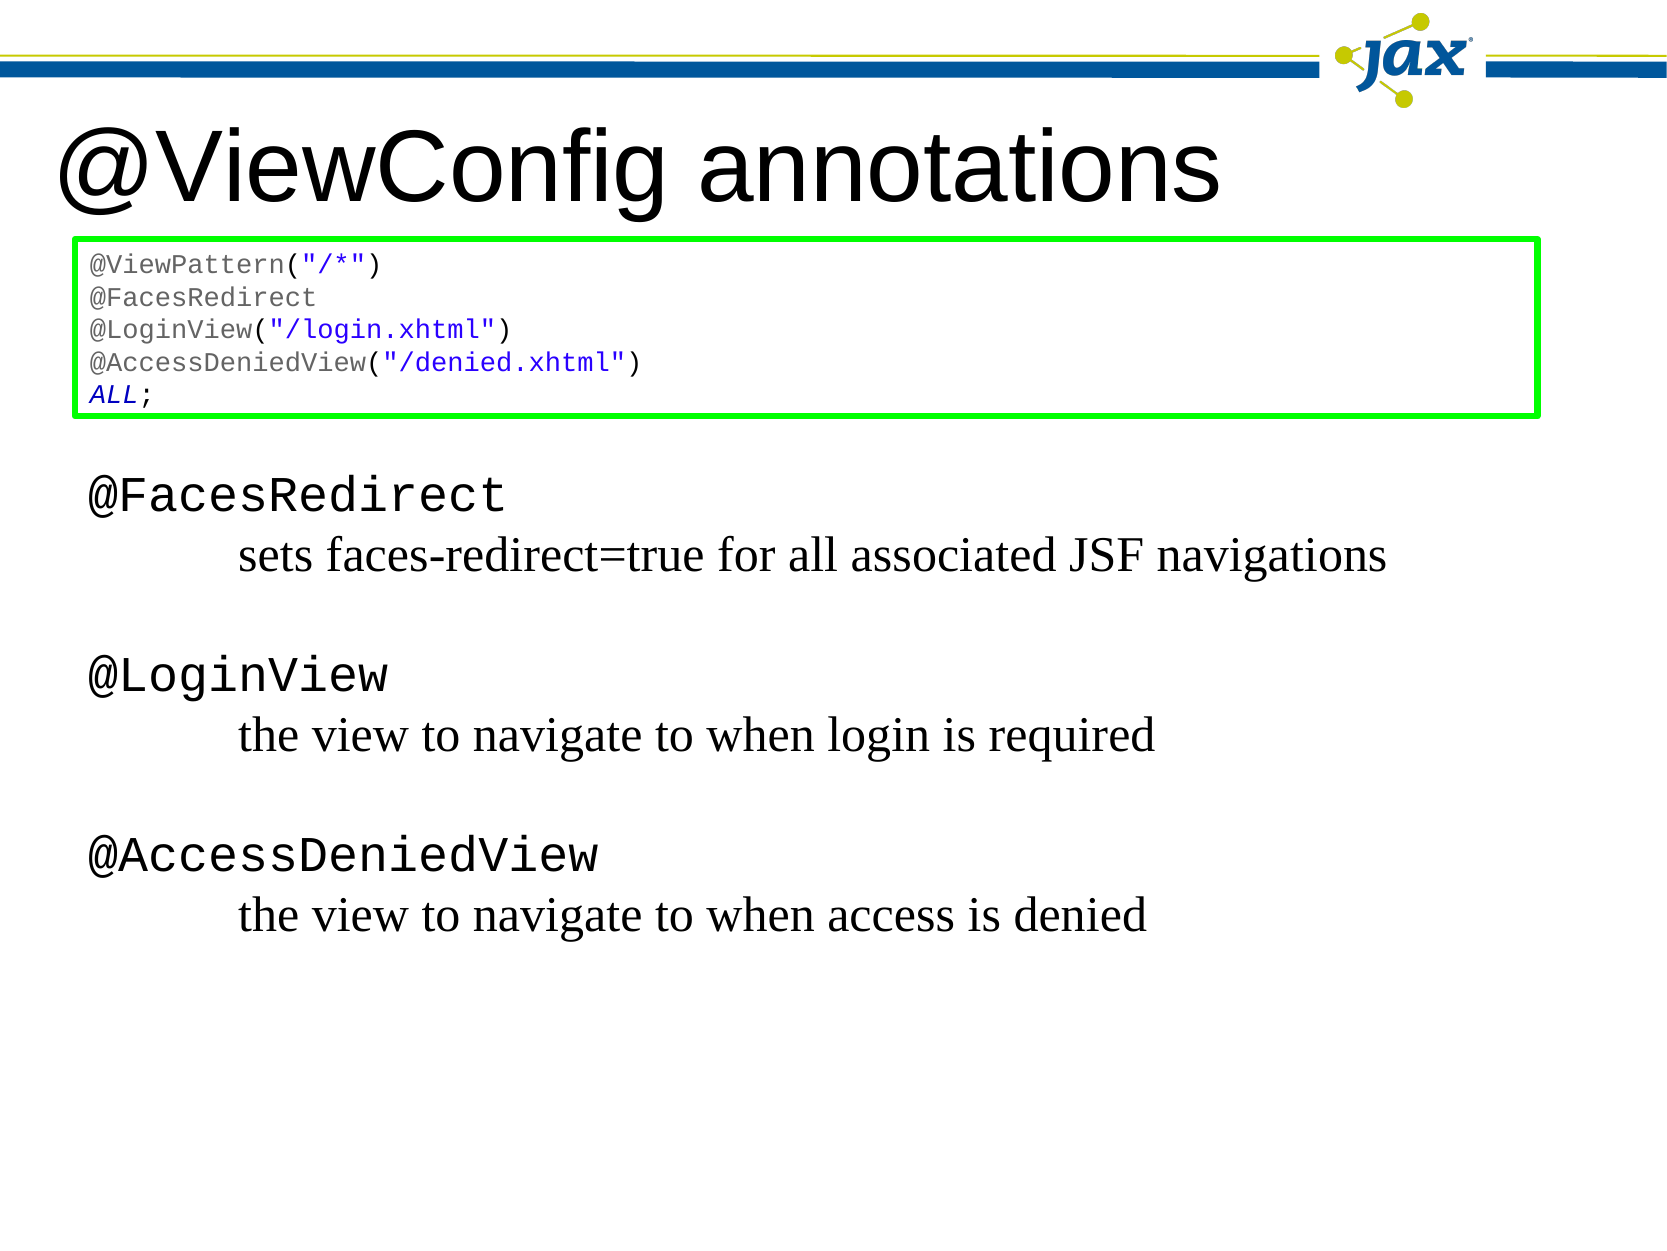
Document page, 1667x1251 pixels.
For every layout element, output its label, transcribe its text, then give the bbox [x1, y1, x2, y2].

list [37, 300, 1613, 1126]
title @ViewConfig annotations [37, 91, 1651, 230]
text_box @FacesRedirect sets faces-redirect=true for all associated JSF navigations @LoginView the view to navigate to when login is required @AccessDeniedView the view to navigate to when access is denied [73, 454, 1536, 1014]
text_box @ViewPattern("/*") @FacesRedirect @LoginView("/login.xhtml") @AccessDeniedView("/denied.xhtml") ALL; [75, 239, 1538, 417]
picture [1335, 13, 1473, 91]
